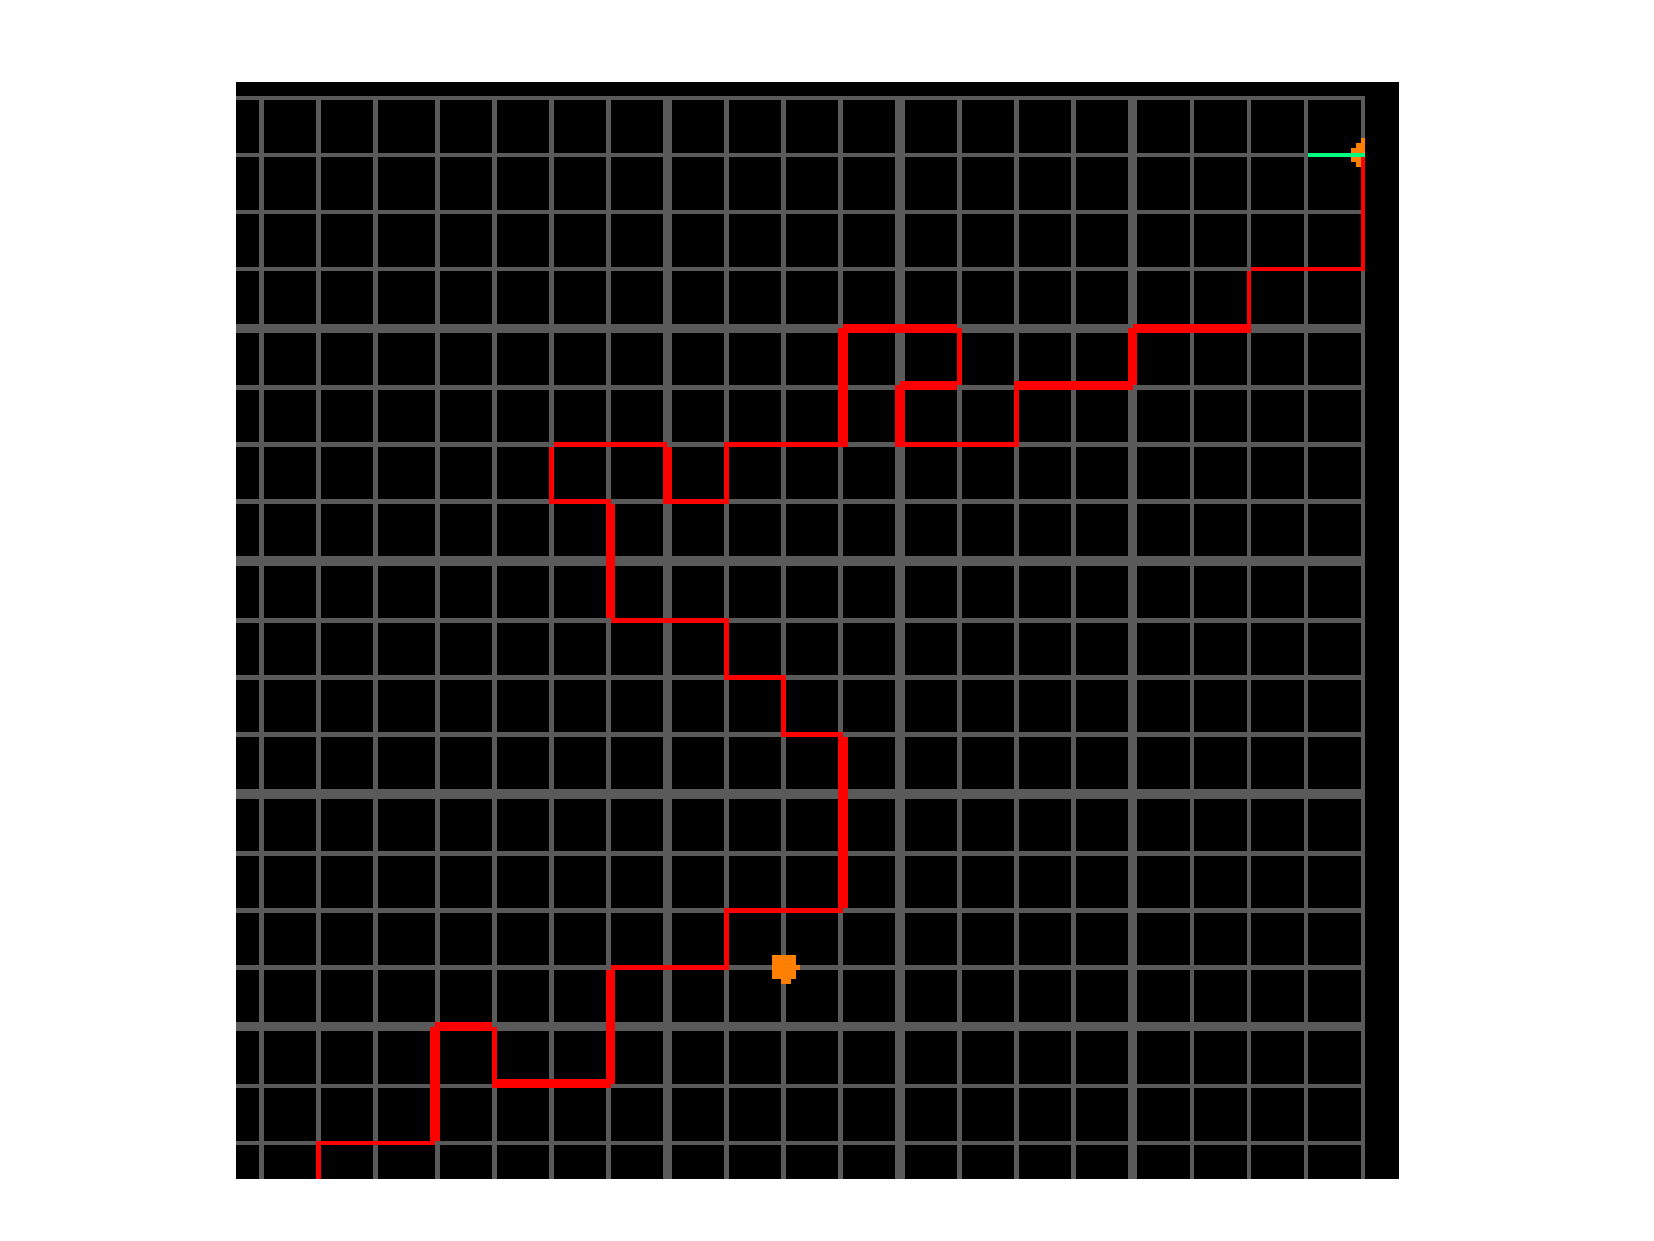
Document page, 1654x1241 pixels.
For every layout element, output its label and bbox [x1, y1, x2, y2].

picture [236, 82, 1399, 1179]
